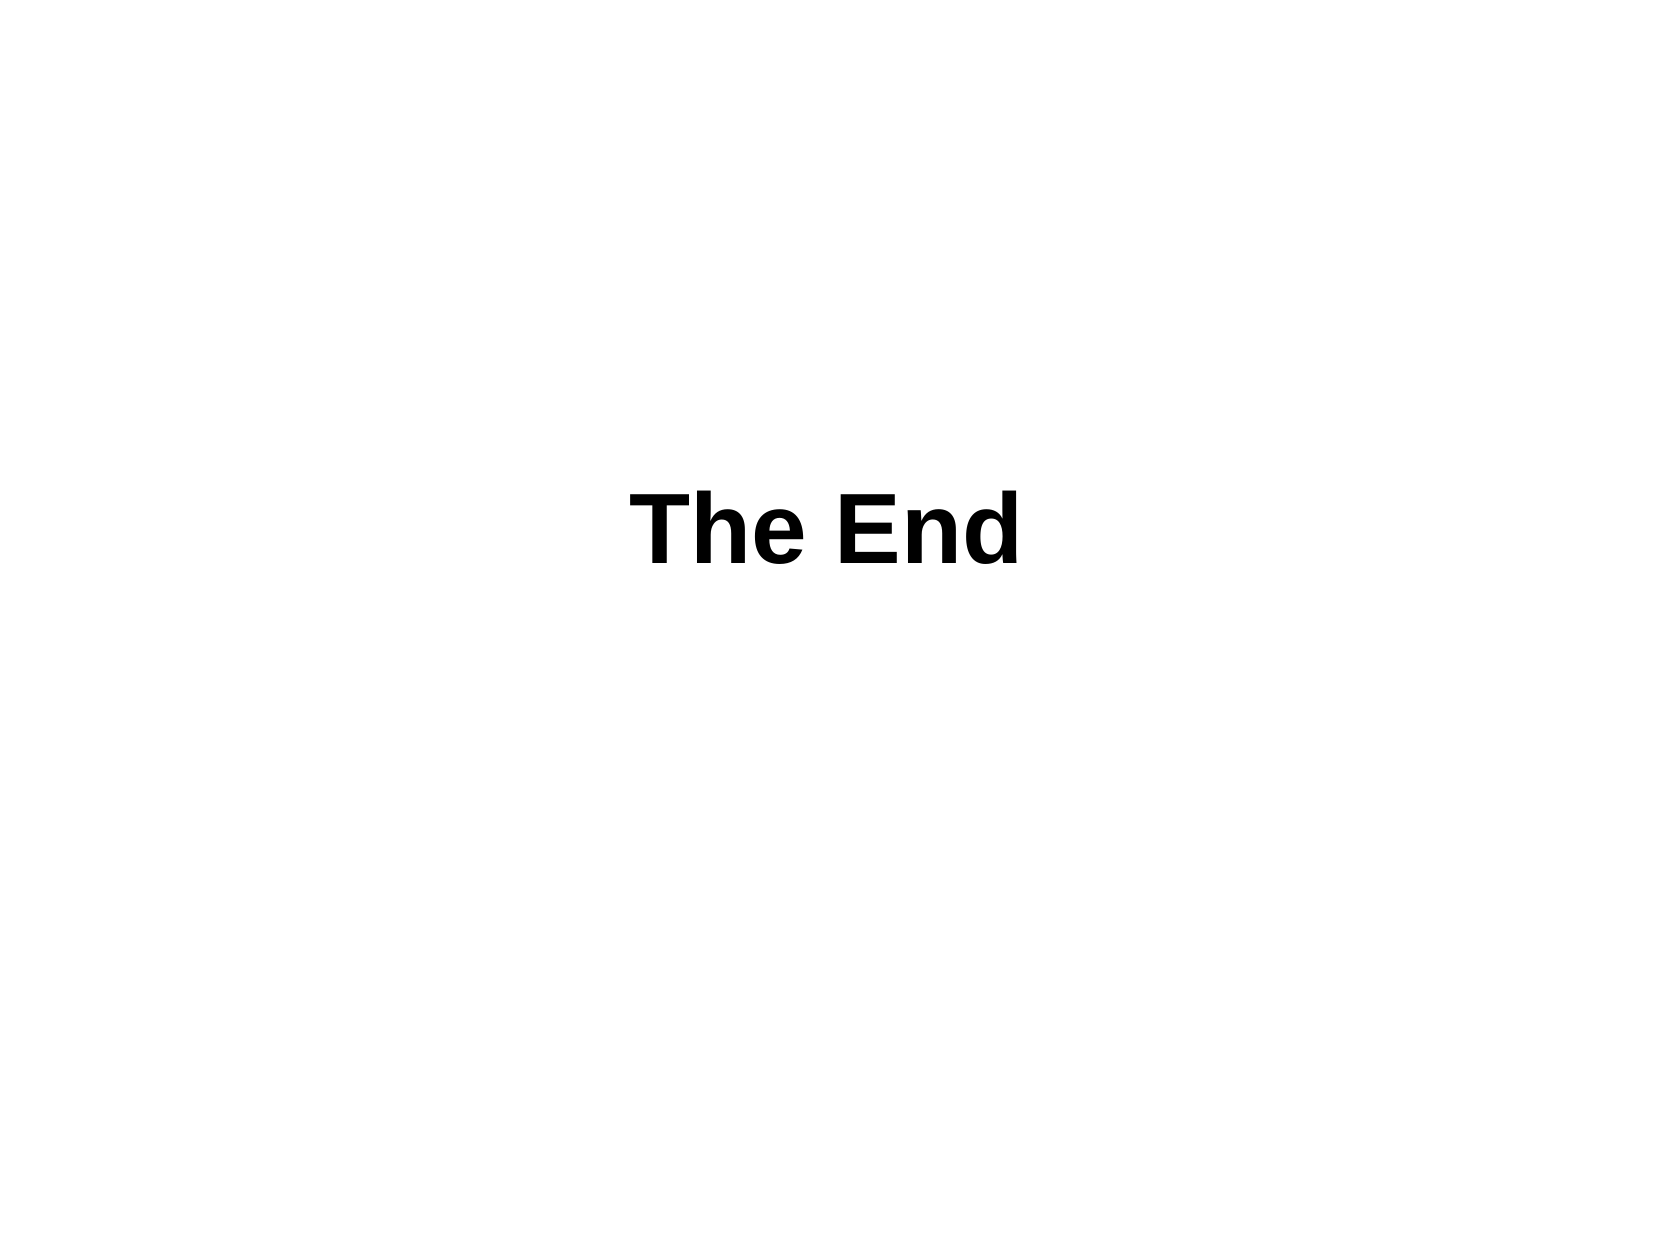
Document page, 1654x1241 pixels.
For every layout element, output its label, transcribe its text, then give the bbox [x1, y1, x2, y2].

subtitle The End [82, 49, 1571, 1010]
